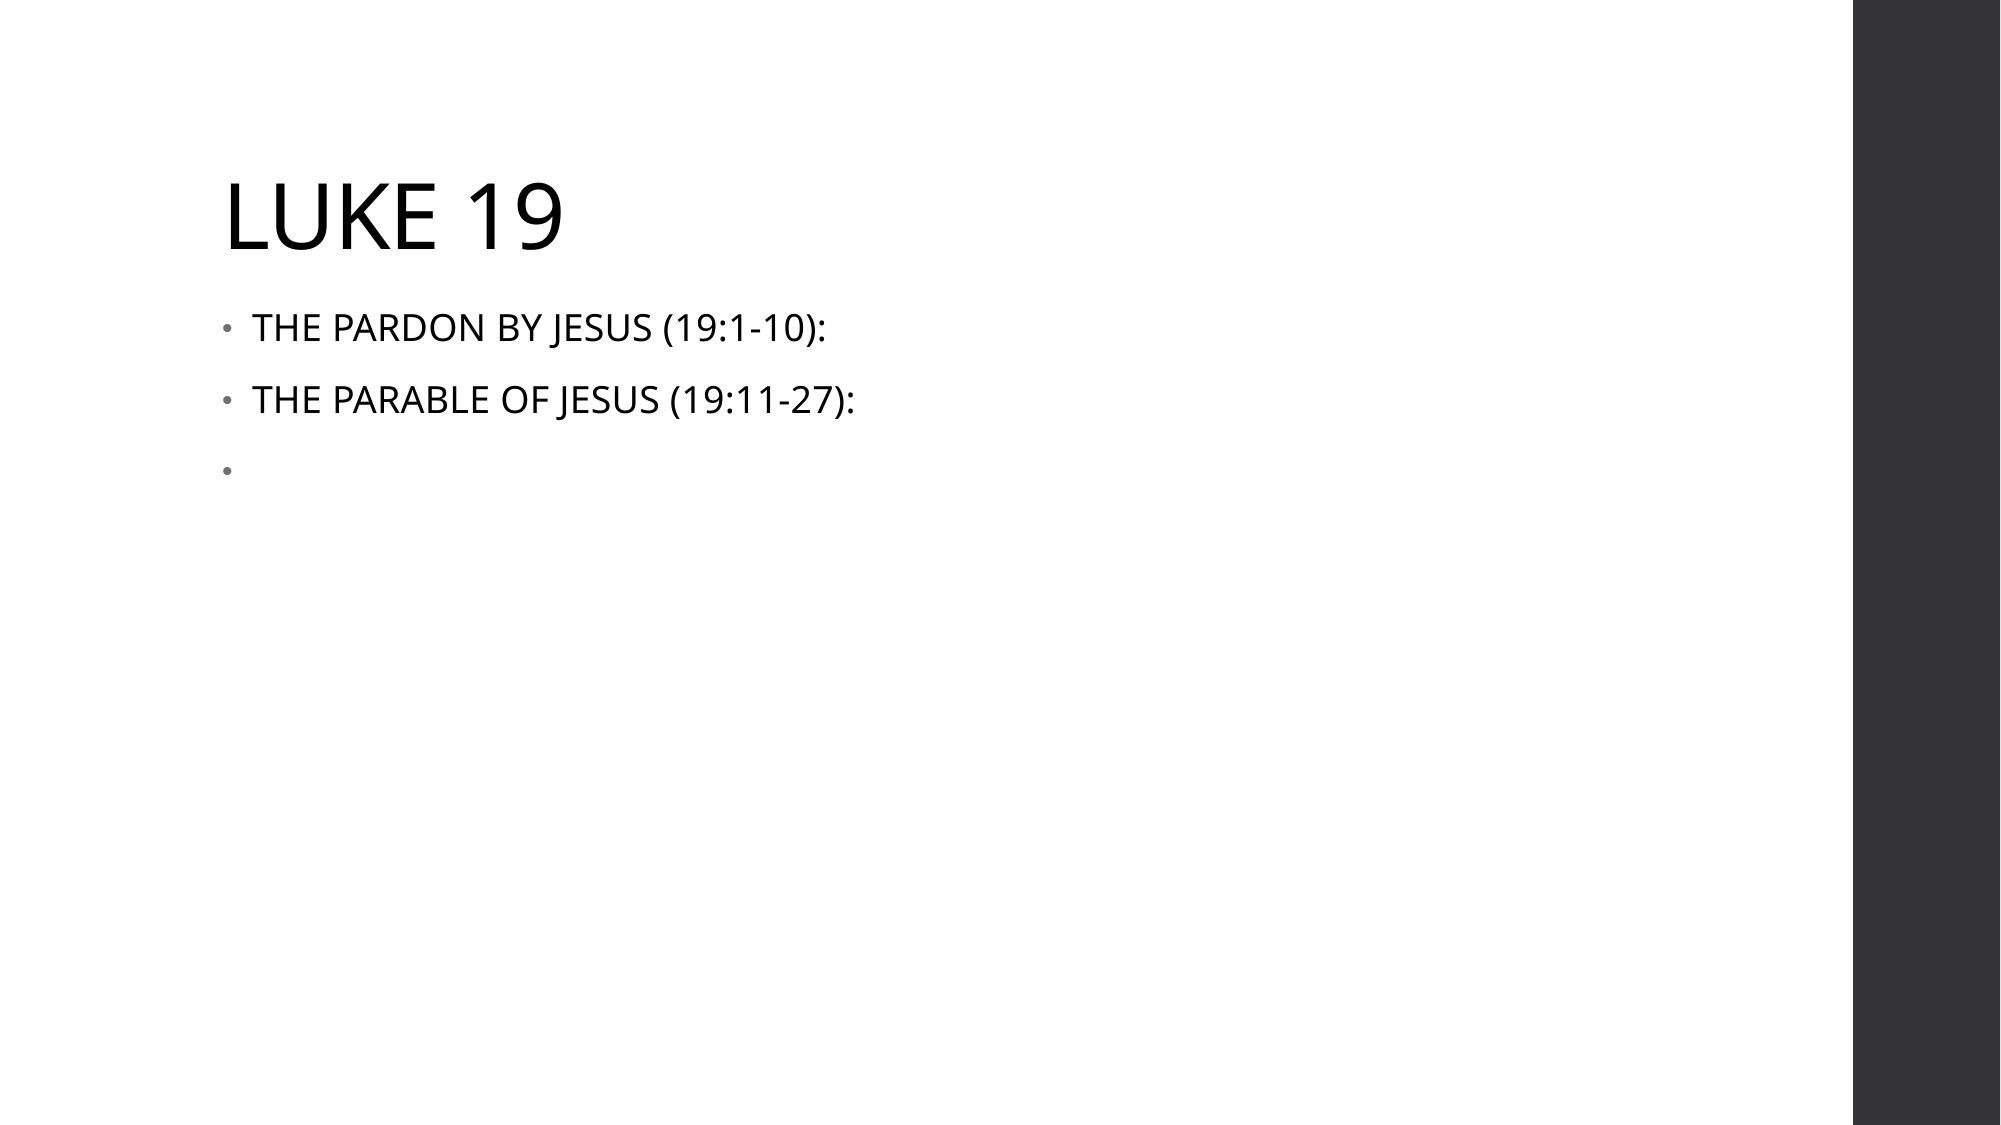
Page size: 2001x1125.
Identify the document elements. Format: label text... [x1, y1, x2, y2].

list THE PARDON BY JESUS (19:1-10): THE PARABLE OF JESUS (19:11-27): [206, 299, 1617, 1014]
title LUKE 19 [206, 60, 1797, 278]
